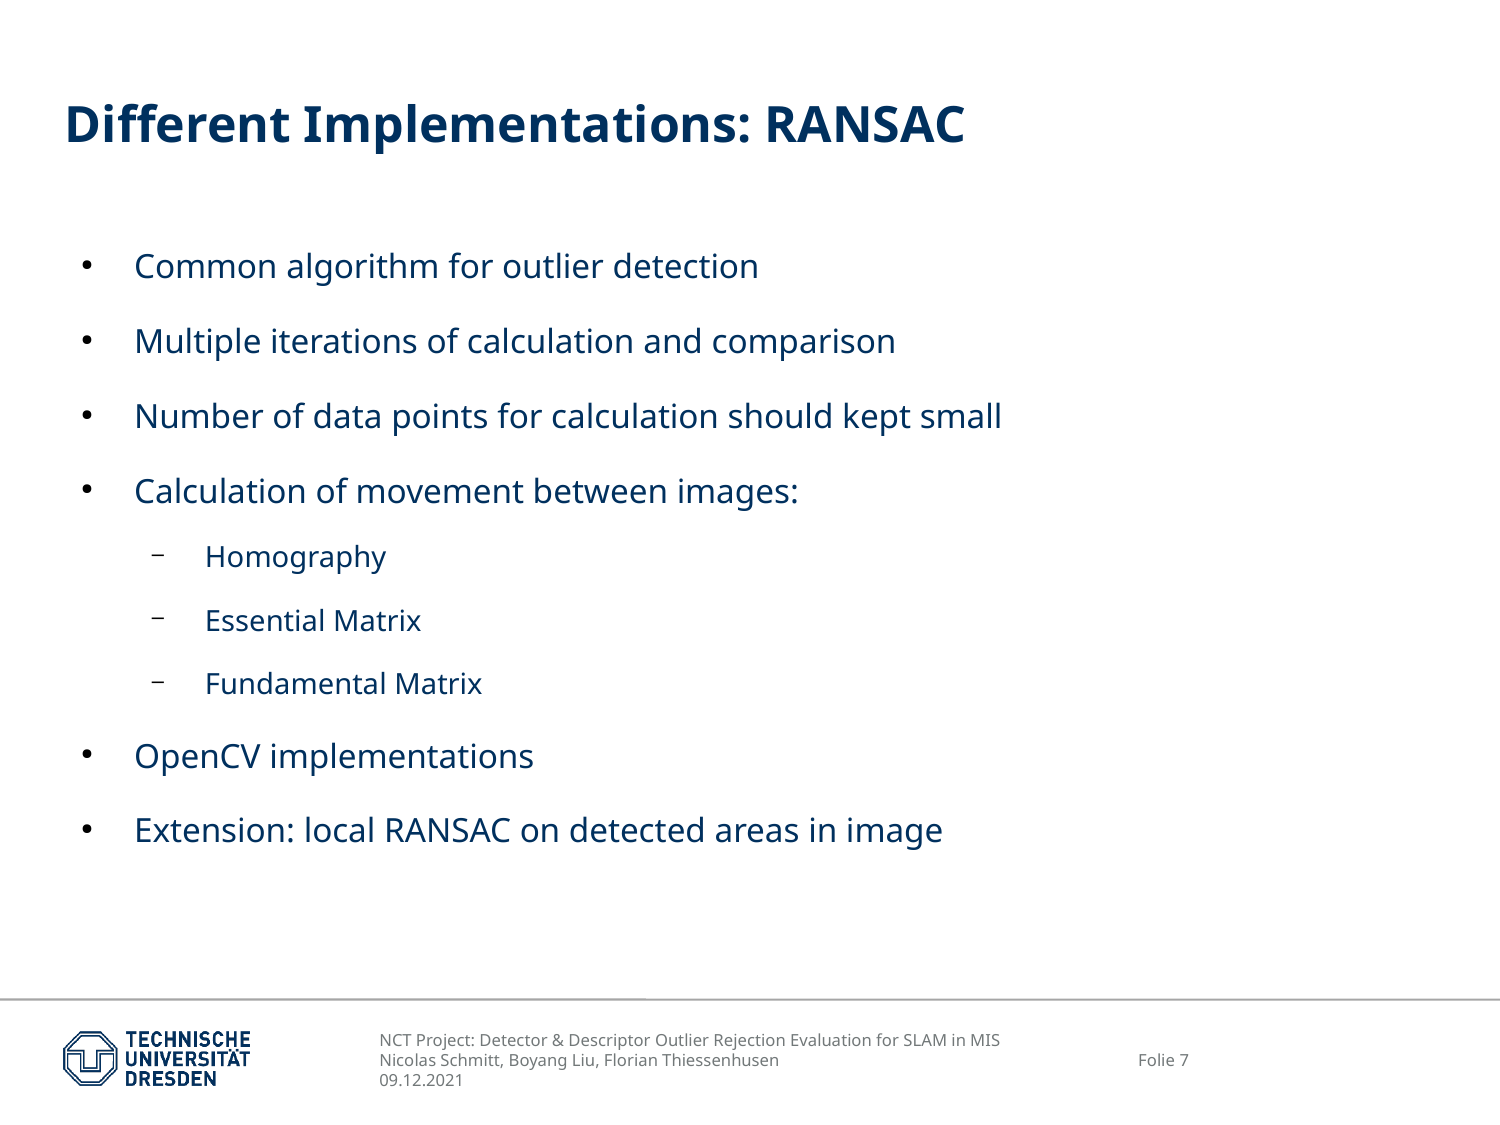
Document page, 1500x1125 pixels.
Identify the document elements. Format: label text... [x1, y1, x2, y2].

title Different Implementations: RANSAC [64, 56, 1437, 190]
picture [63, 1031, 250, 1086]
list Common algorithm for outlier detection Multiple iterations of calculation and comparison Number of data points for calculation should kept small Calculation of movement between images: Homography Essential Matrix Fundamental Matrix OpenCV implementations Extension: local RANSAC on detected areas in image [63, 243, 1437, 941]
